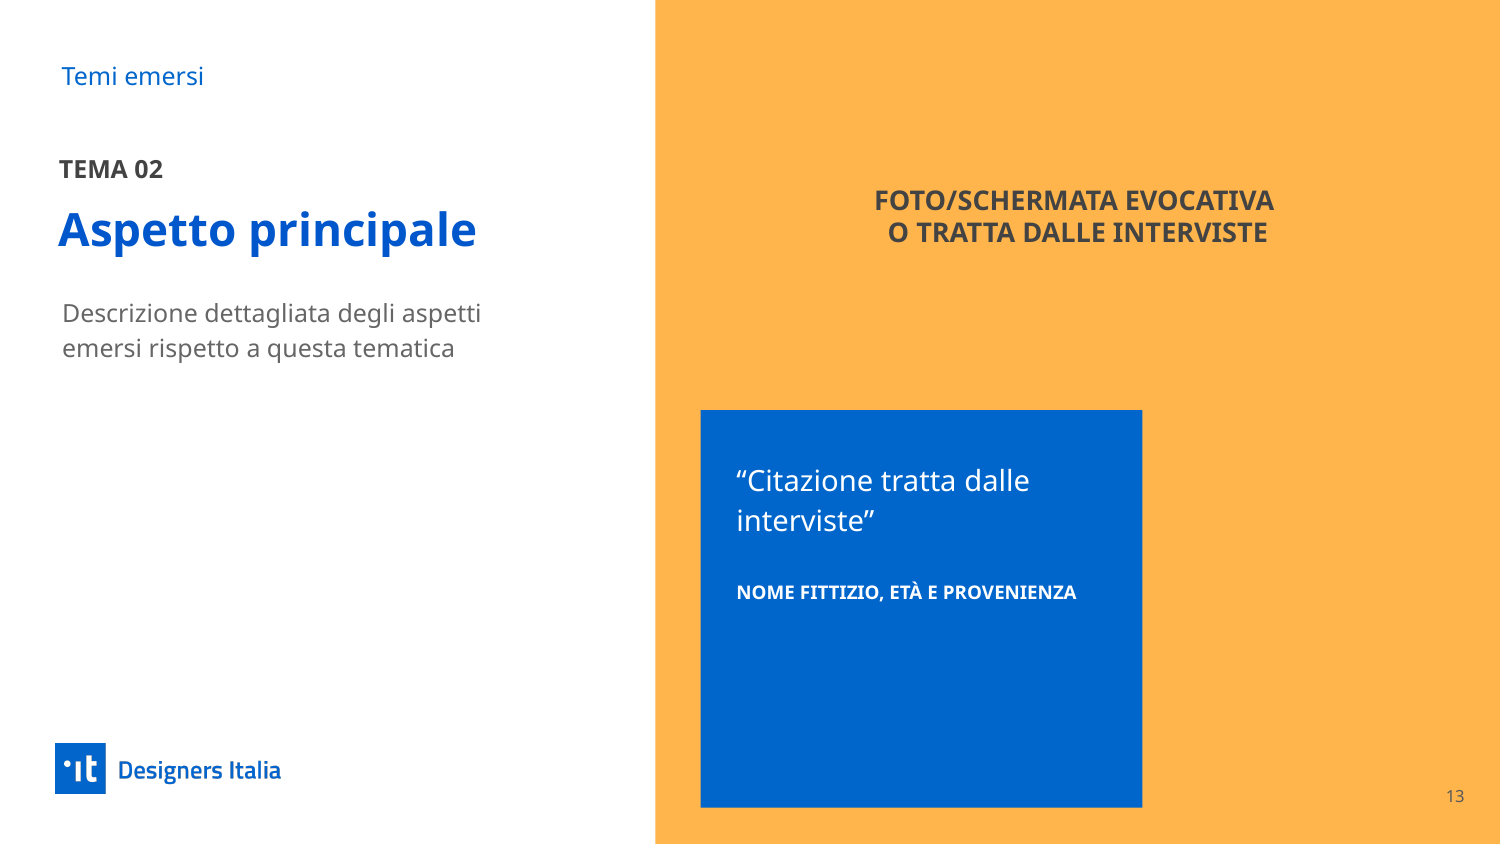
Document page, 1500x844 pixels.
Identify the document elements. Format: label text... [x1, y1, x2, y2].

text_box Aspetto principale [43, 177, 568, 262]
text_box FOTO/SCHERMATA EVOCATIVA O TRATTA DALLE INTERVISTE [802, 168, 1353, 214]
text_box TEMA 02 [43, 139, 204, 177]
text_box Temi emersi [46, 52, 684, 99]
text_box “Citazione tratta dalle interviste” NOME FITTIZIO, ETÀ E PROVENIENZA [721, 441, 1117, 585]
picture [55, 743, 294, 794]
text_box [655, 0, 1500, 844]
text_box Descrizione dettagliata degli aspetti emersi rispetto a questa tematica [47, 278, 533, 688]
slide_number <number> [1389, 764, 1480, 830]
